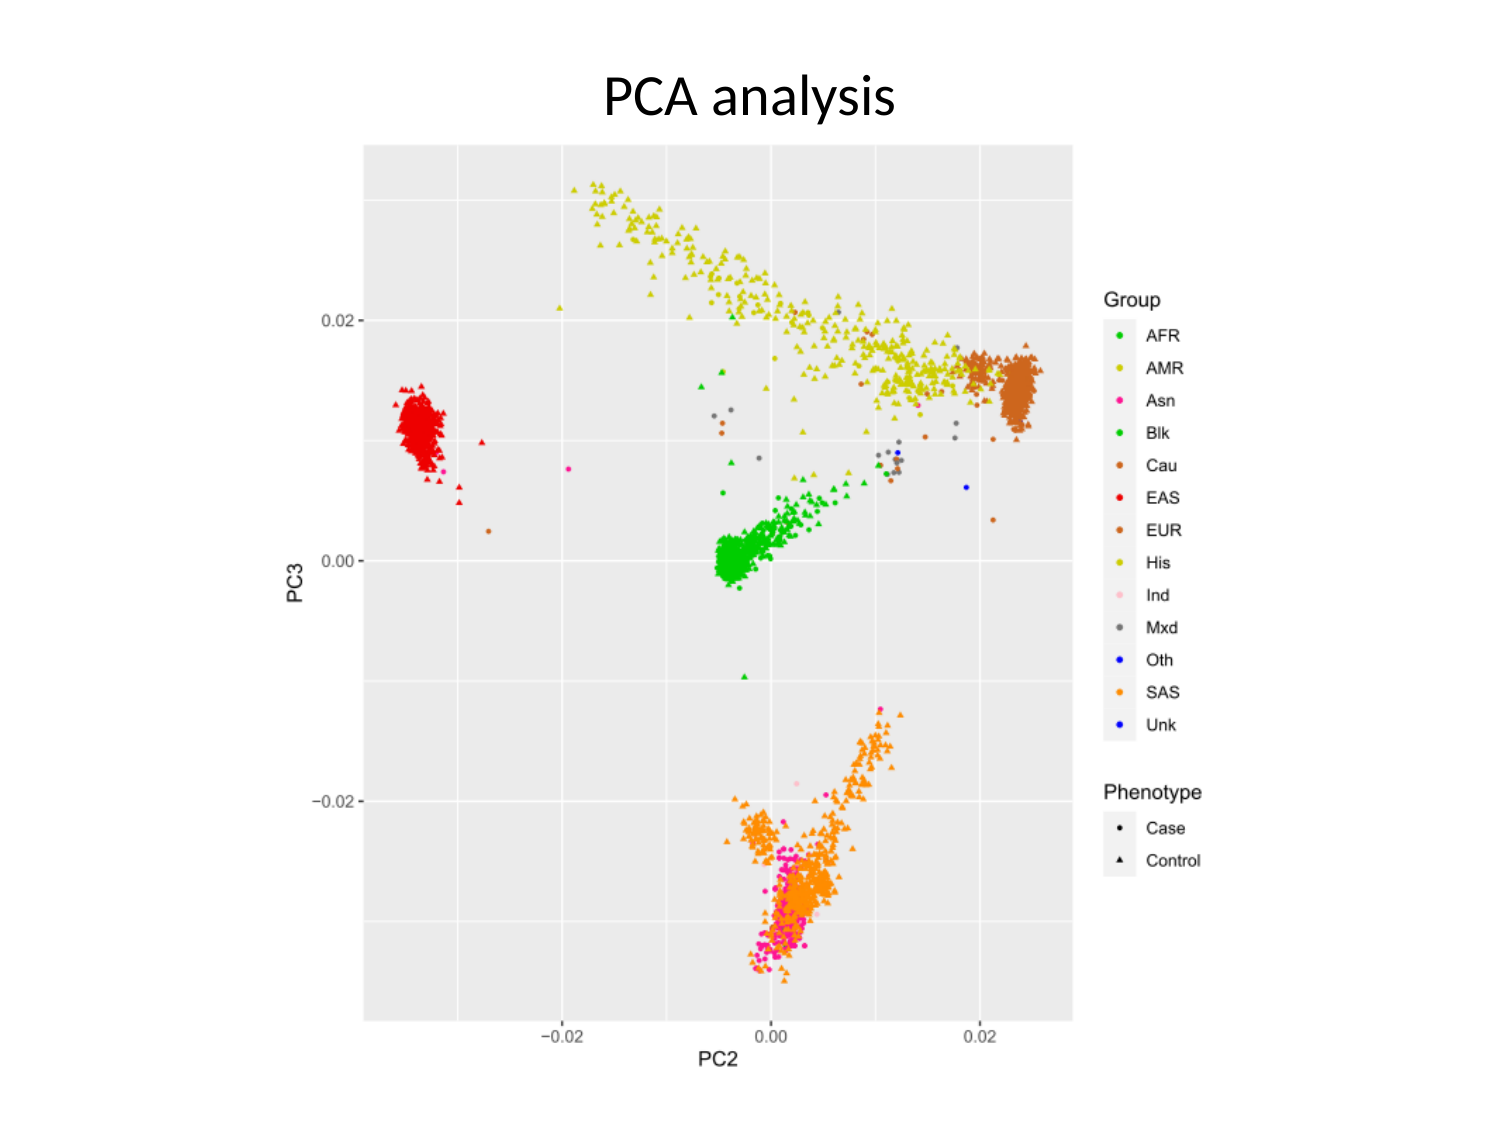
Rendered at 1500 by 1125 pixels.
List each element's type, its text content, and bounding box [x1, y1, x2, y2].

picture [277, 135, 1223, 1081]
text_box PCA analysis [0, 50, 1500, 135]
